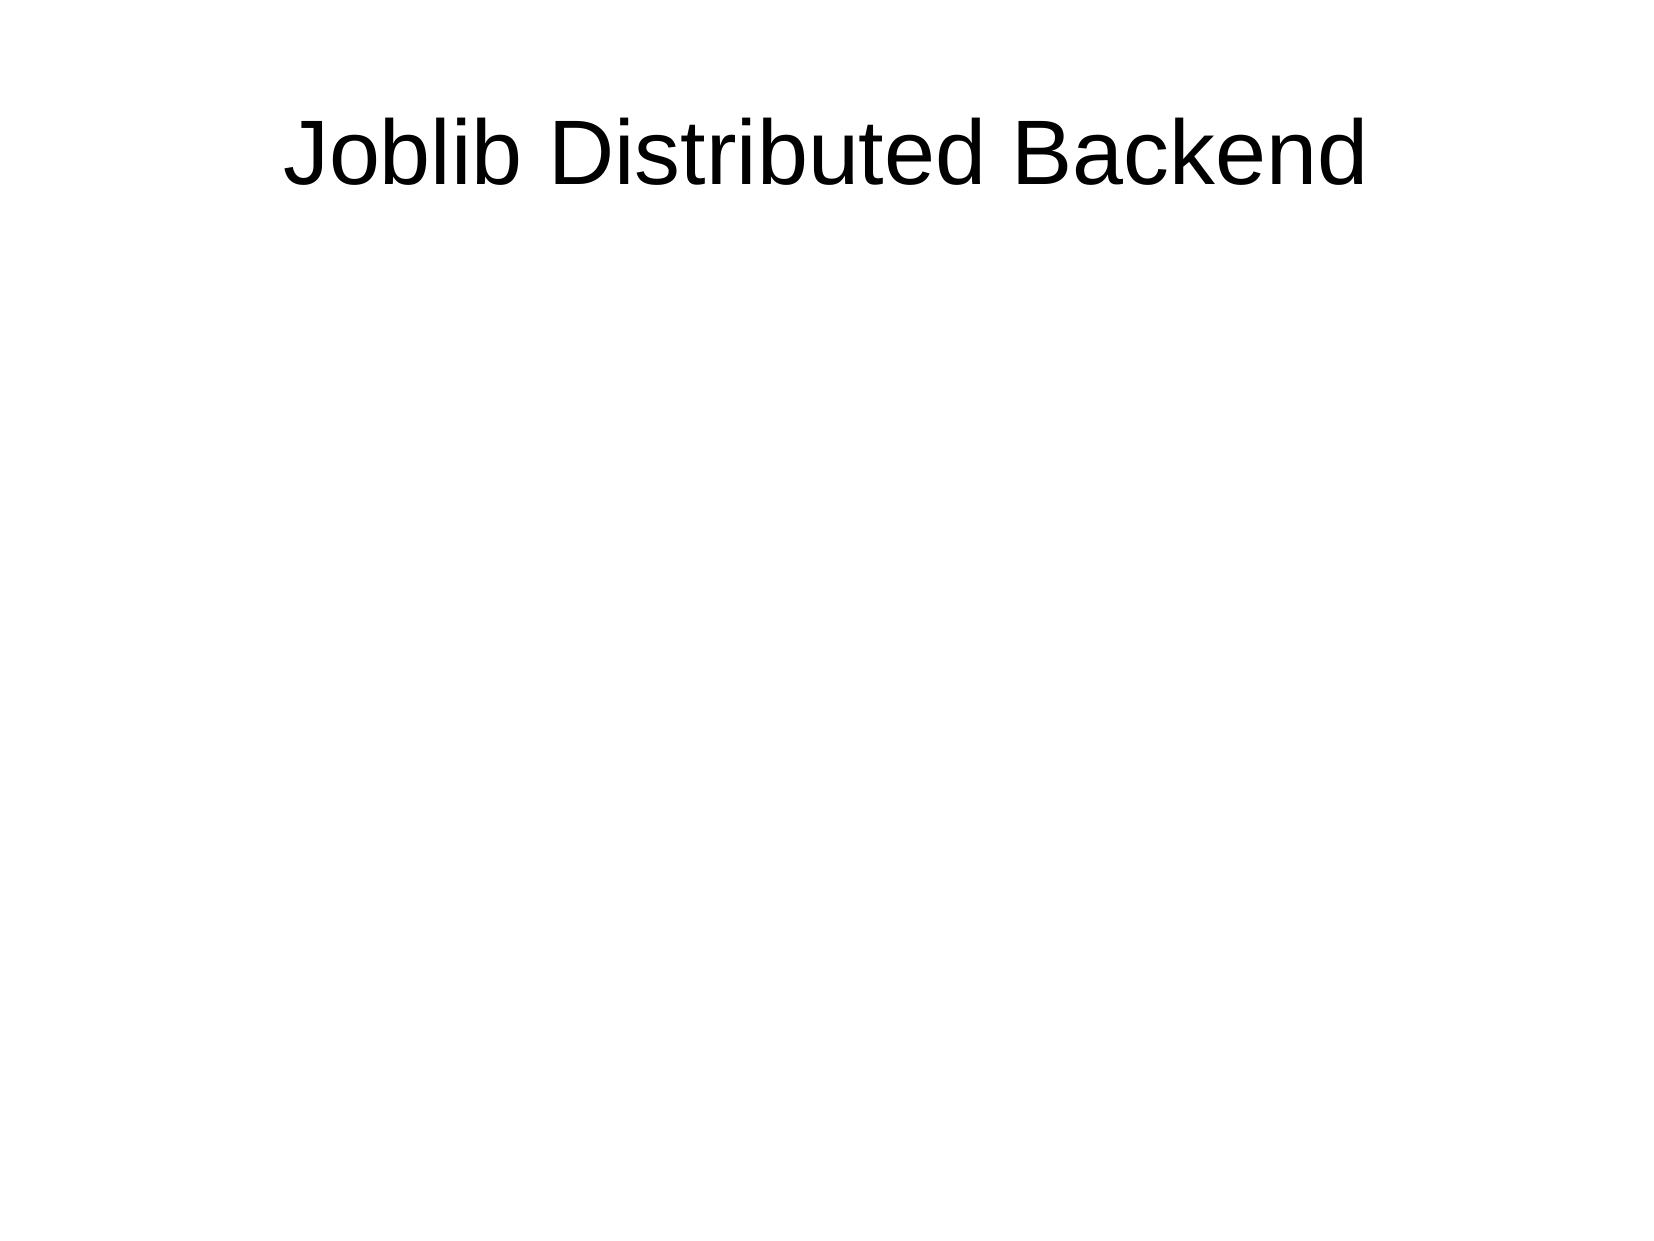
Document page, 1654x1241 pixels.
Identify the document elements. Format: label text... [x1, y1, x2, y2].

title Joblib Distributed Backend [82, 49, 1571, 257]
